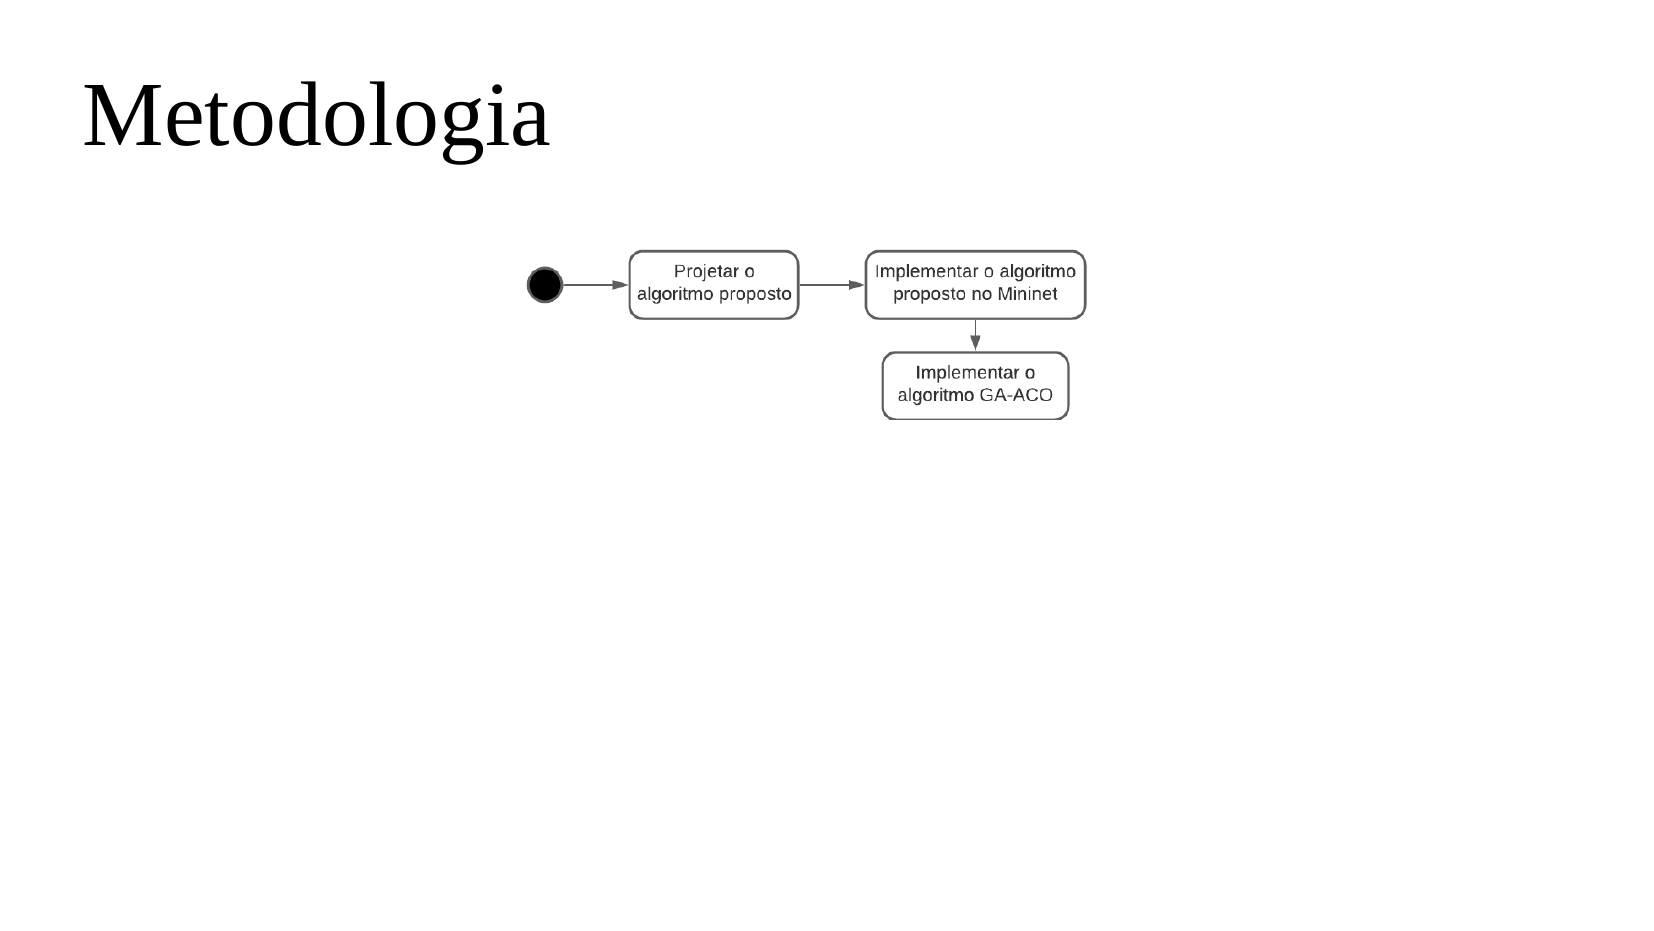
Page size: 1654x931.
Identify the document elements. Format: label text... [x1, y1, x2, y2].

picture [494, 217, 1159, 758]
title Metodologia [82, 37, 1571, 193]
